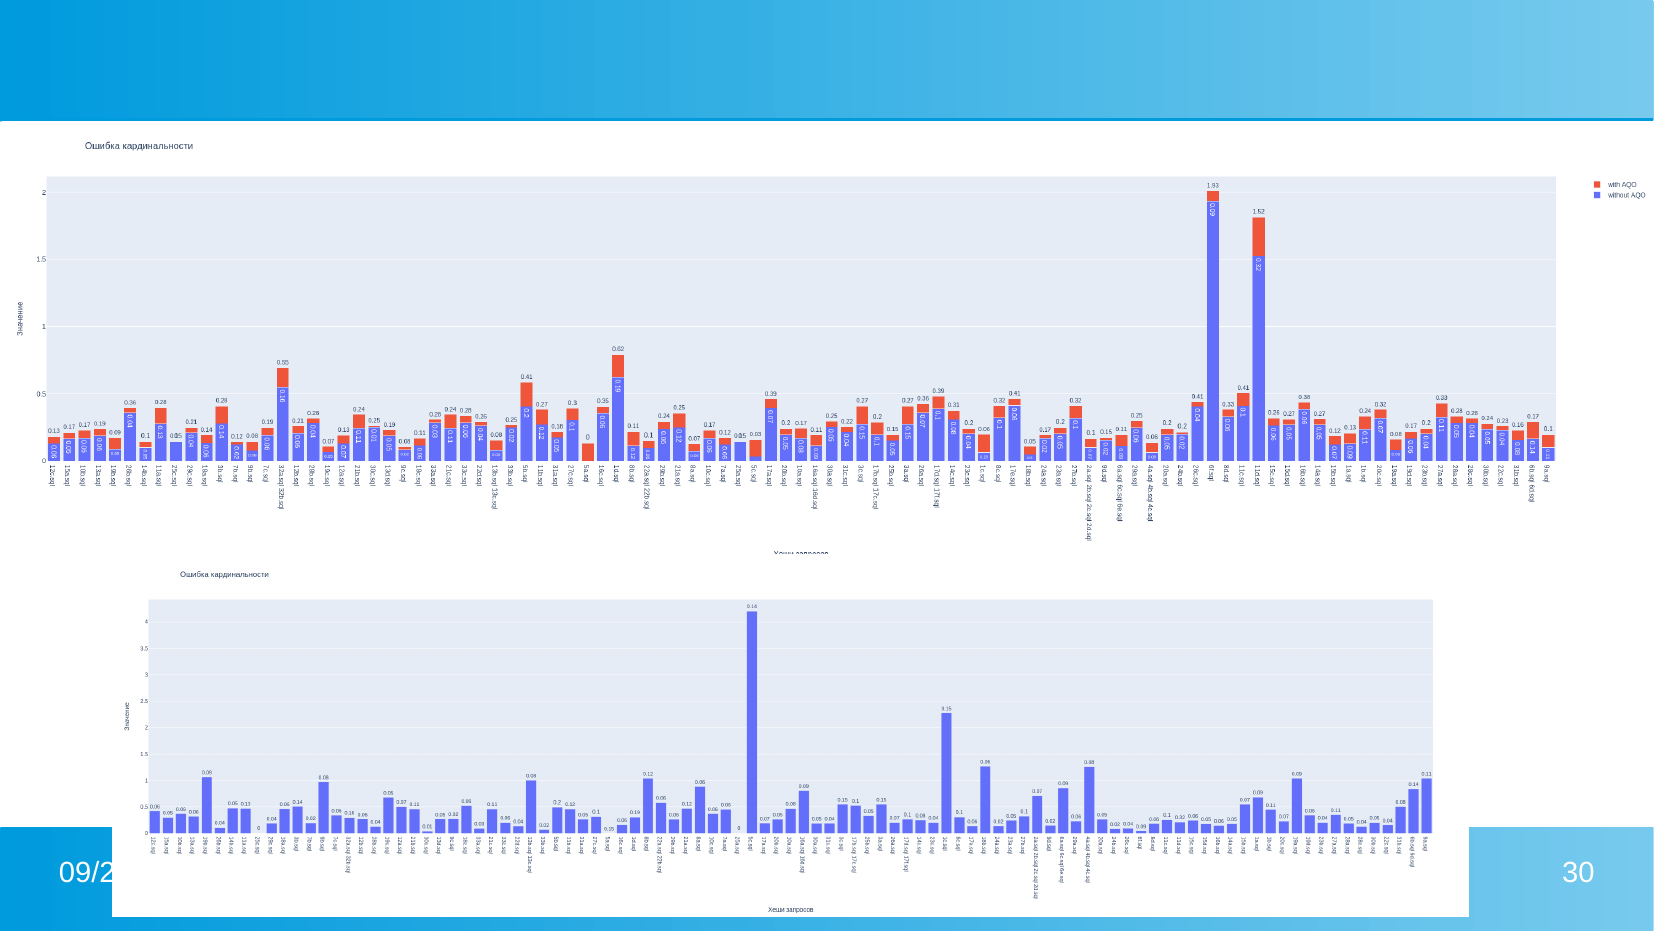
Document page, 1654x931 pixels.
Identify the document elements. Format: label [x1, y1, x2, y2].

picture [2, 122, 1654, 917]
